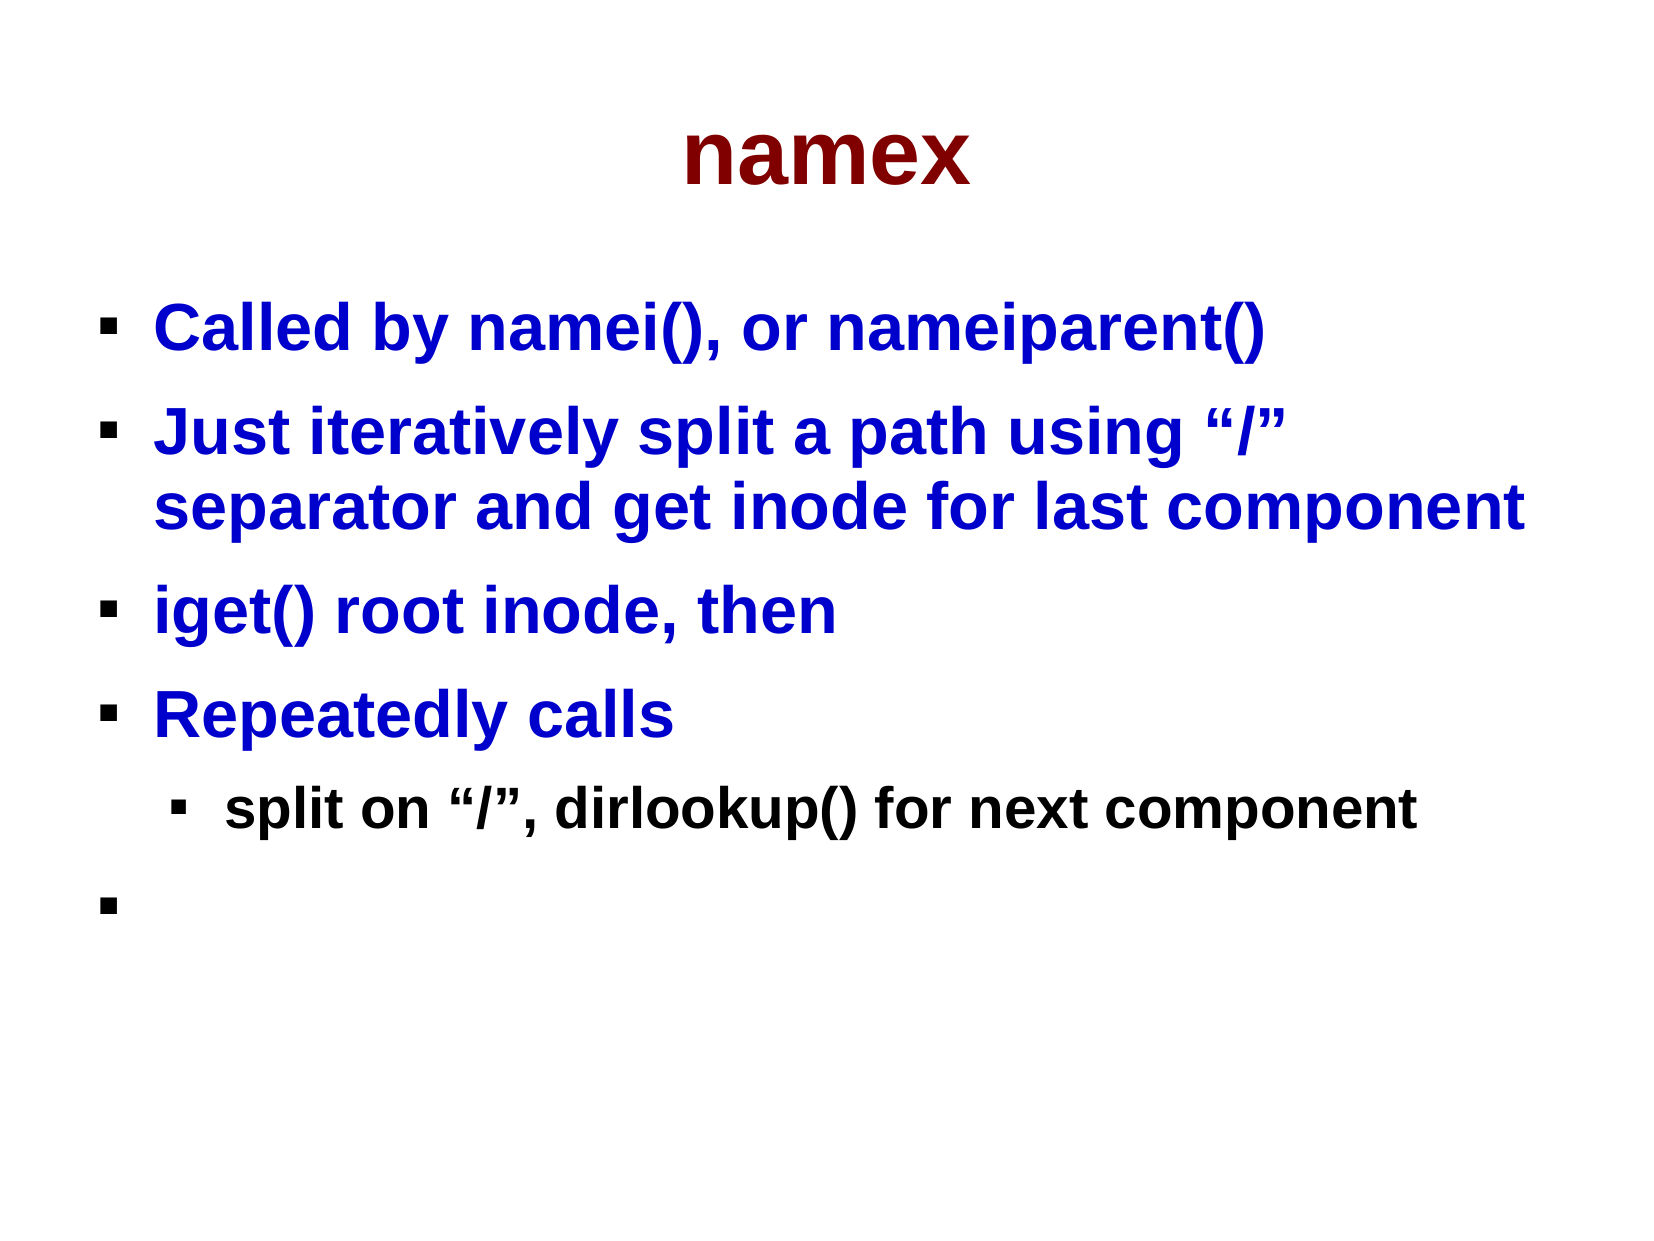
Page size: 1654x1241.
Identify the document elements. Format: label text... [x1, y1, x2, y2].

list Called by namei(), or nameiparent() Just iteratively split a path using “/” separator and get inode for last component iget() root inode, then Repeatedly calls split on “/”, dirlookup() for next component [82, 290, 1571, 1010]
title namex [82, 49, 1571, 257]
